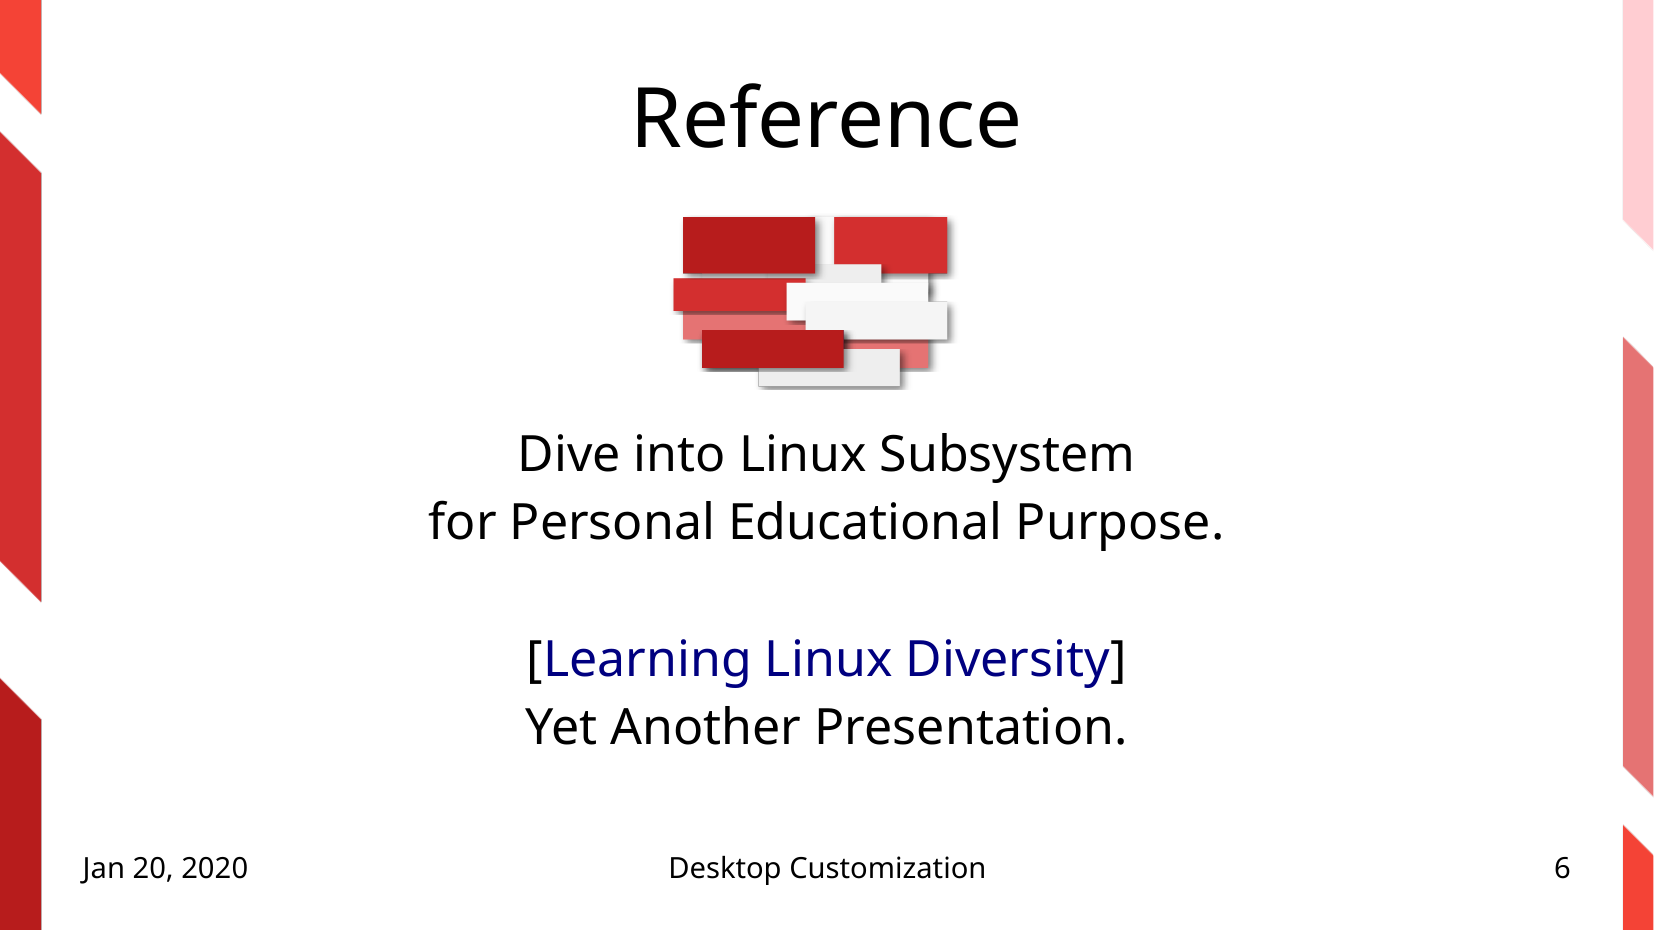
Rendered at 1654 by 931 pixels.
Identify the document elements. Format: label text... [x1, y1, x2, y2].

picture [0, 0, 1654, 930]
title Reference [82, 37, 1571, 193]
subtitle Dive into Linux Subsystem for Personal Educational Purpose. [Learning Linux Diversity] Yet Another Presentation. [82, 420, 1571, 758]
